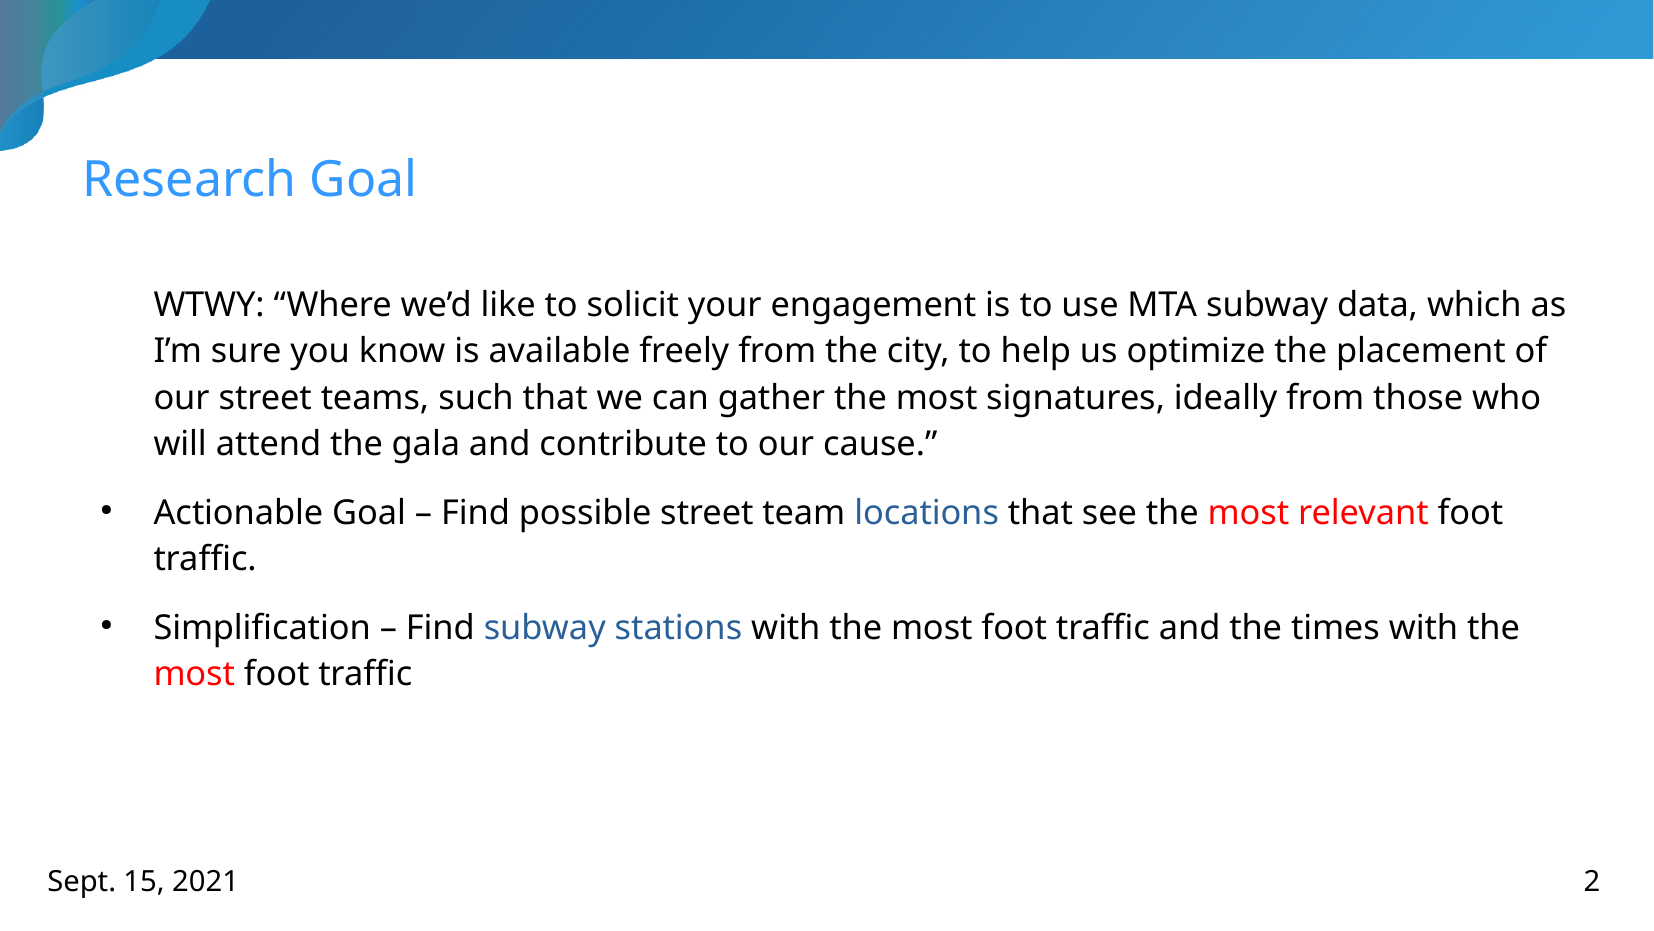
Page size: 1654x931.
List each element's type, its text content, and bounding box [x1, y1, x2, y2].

list WTWY: “Where we’d like to solicit your engagement is to use MTA subway data, which as I’m sure you know is available freely from the city, to help us optimize the placement of our street teams, such that we can gather the most signatures, ideally from those who will attend the gala and contribute to our cause.” Actionable Goal – Find possible street team locations that see the most relevant foot traffic. Simplification – Find subway stations with the most foot traffic and the times with the most foot traffic [82, 279, 1571, 726]
title Research Goal [82, 104, 1571, 249]
picture [0, 0, 1654, 931]
